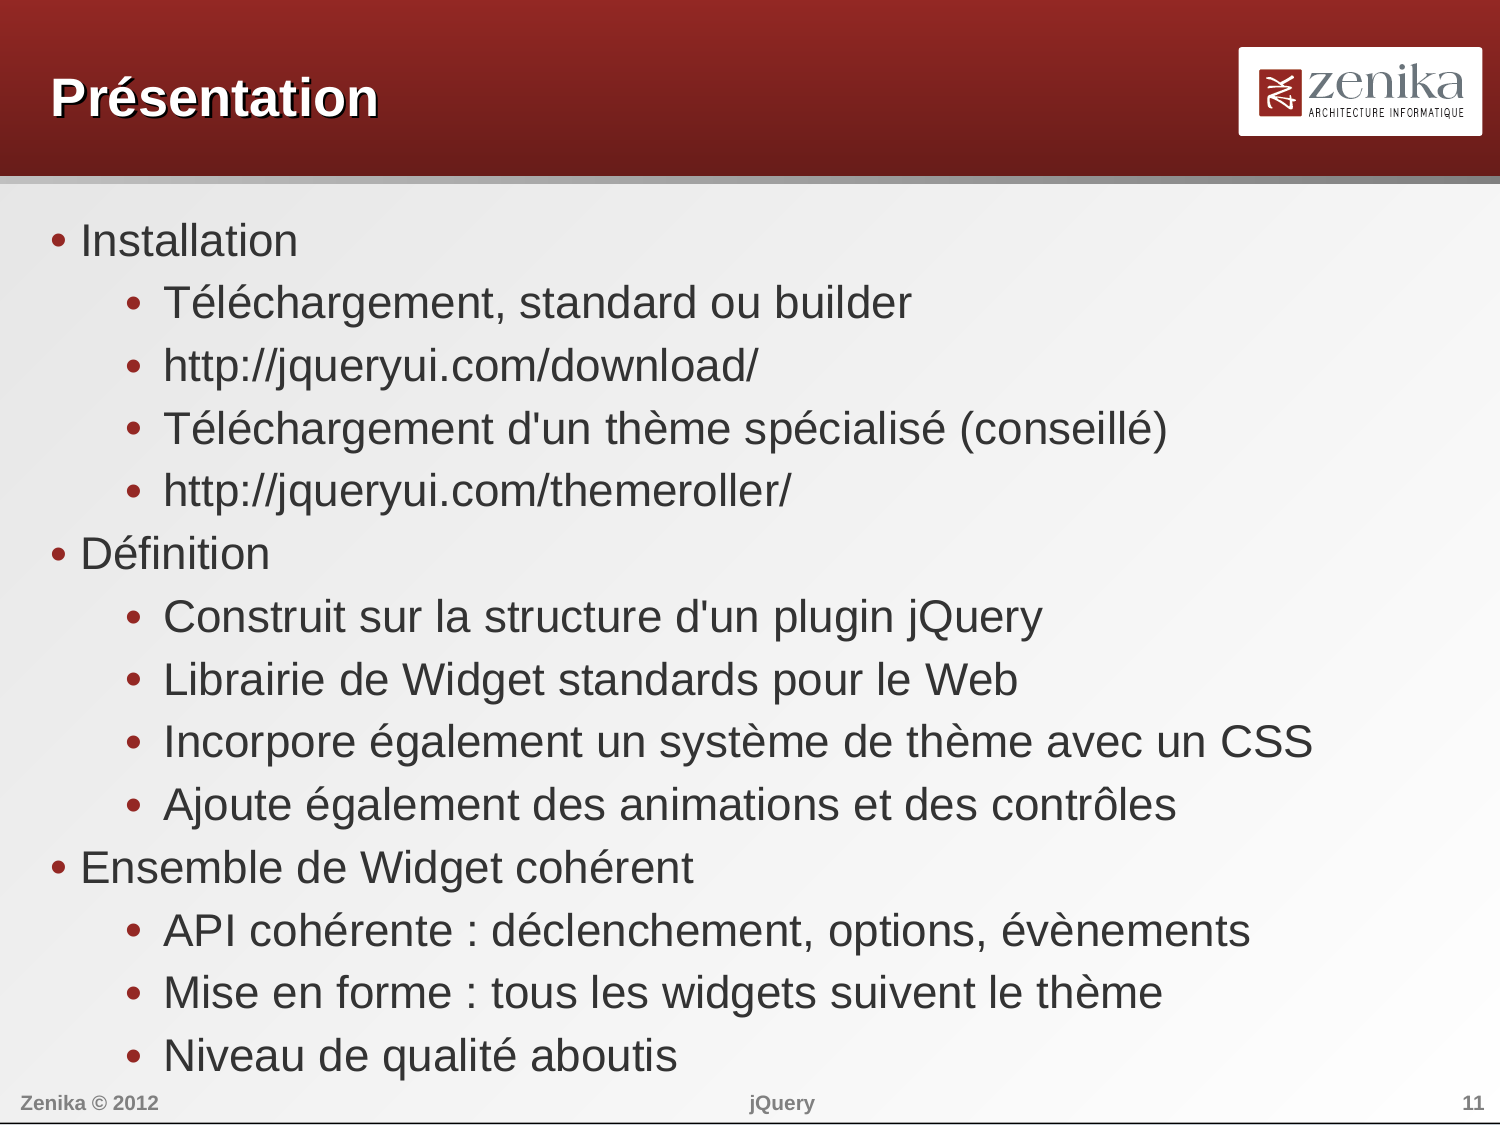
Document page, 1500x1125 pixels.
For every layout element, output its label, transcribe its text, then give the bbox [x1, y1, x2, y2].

title Présentation [50, 3, 1206, 192]
list Installation Téléchargement, standard ou builder http://jqueryui.com/download/ Téléchargement d'un thème spécialisé (conseillé) http://jqueryui.com/themeroller/ Définition Construit sur la structure d'un plugin jQuery Librairie de Widget standards pour le Web Incorpore également un système de thème avec un CSS Ajoute également des animations et des contrôles Ensemble de Widget cohérent API cohérente : déclenchement, options, évènements Mise en forme : tous les widgets suivent le thème Niveau de qualité aboutis [50, 214, 1435, 1082]
picture [1257, 58, 1464, 125]
